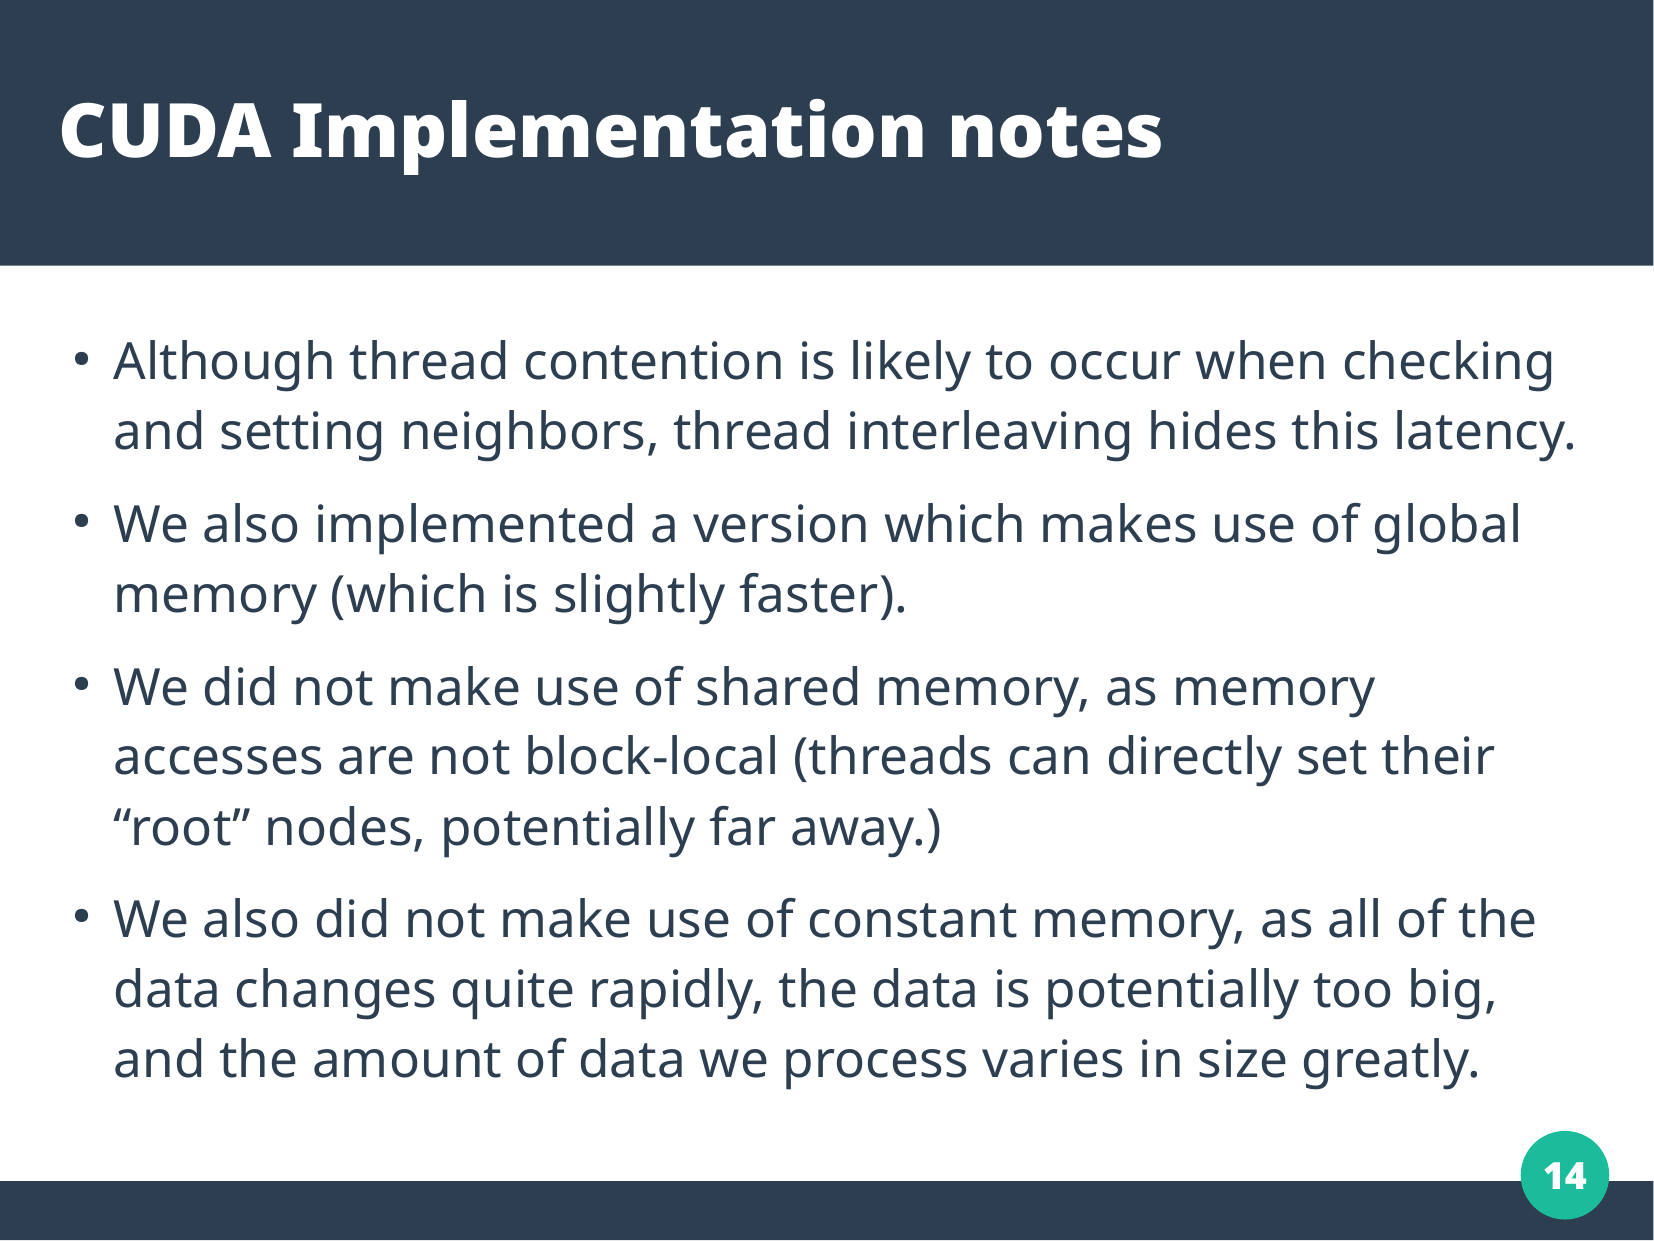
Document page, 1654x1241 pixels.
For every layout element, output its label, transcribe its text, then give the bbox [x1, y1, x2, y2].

list Although thread contention is likely to occur when checking and setting neighbors, thread interleaving hides this latency. We also implemented a version which makes use of global memory (which is slightly faster). We did not make use of shared memory, as memory accesses are not block-local (threads can directly set their “root” nodes, potentially far away.) We also did not make use of constant memory, as all of the data changes quite rapidly, the data is potentially too big, and the amount of data we process varies in size greatly. [59, 324, 1595, 1152]
title CUDA Implementation notes [59, 49, 1595, 207]
